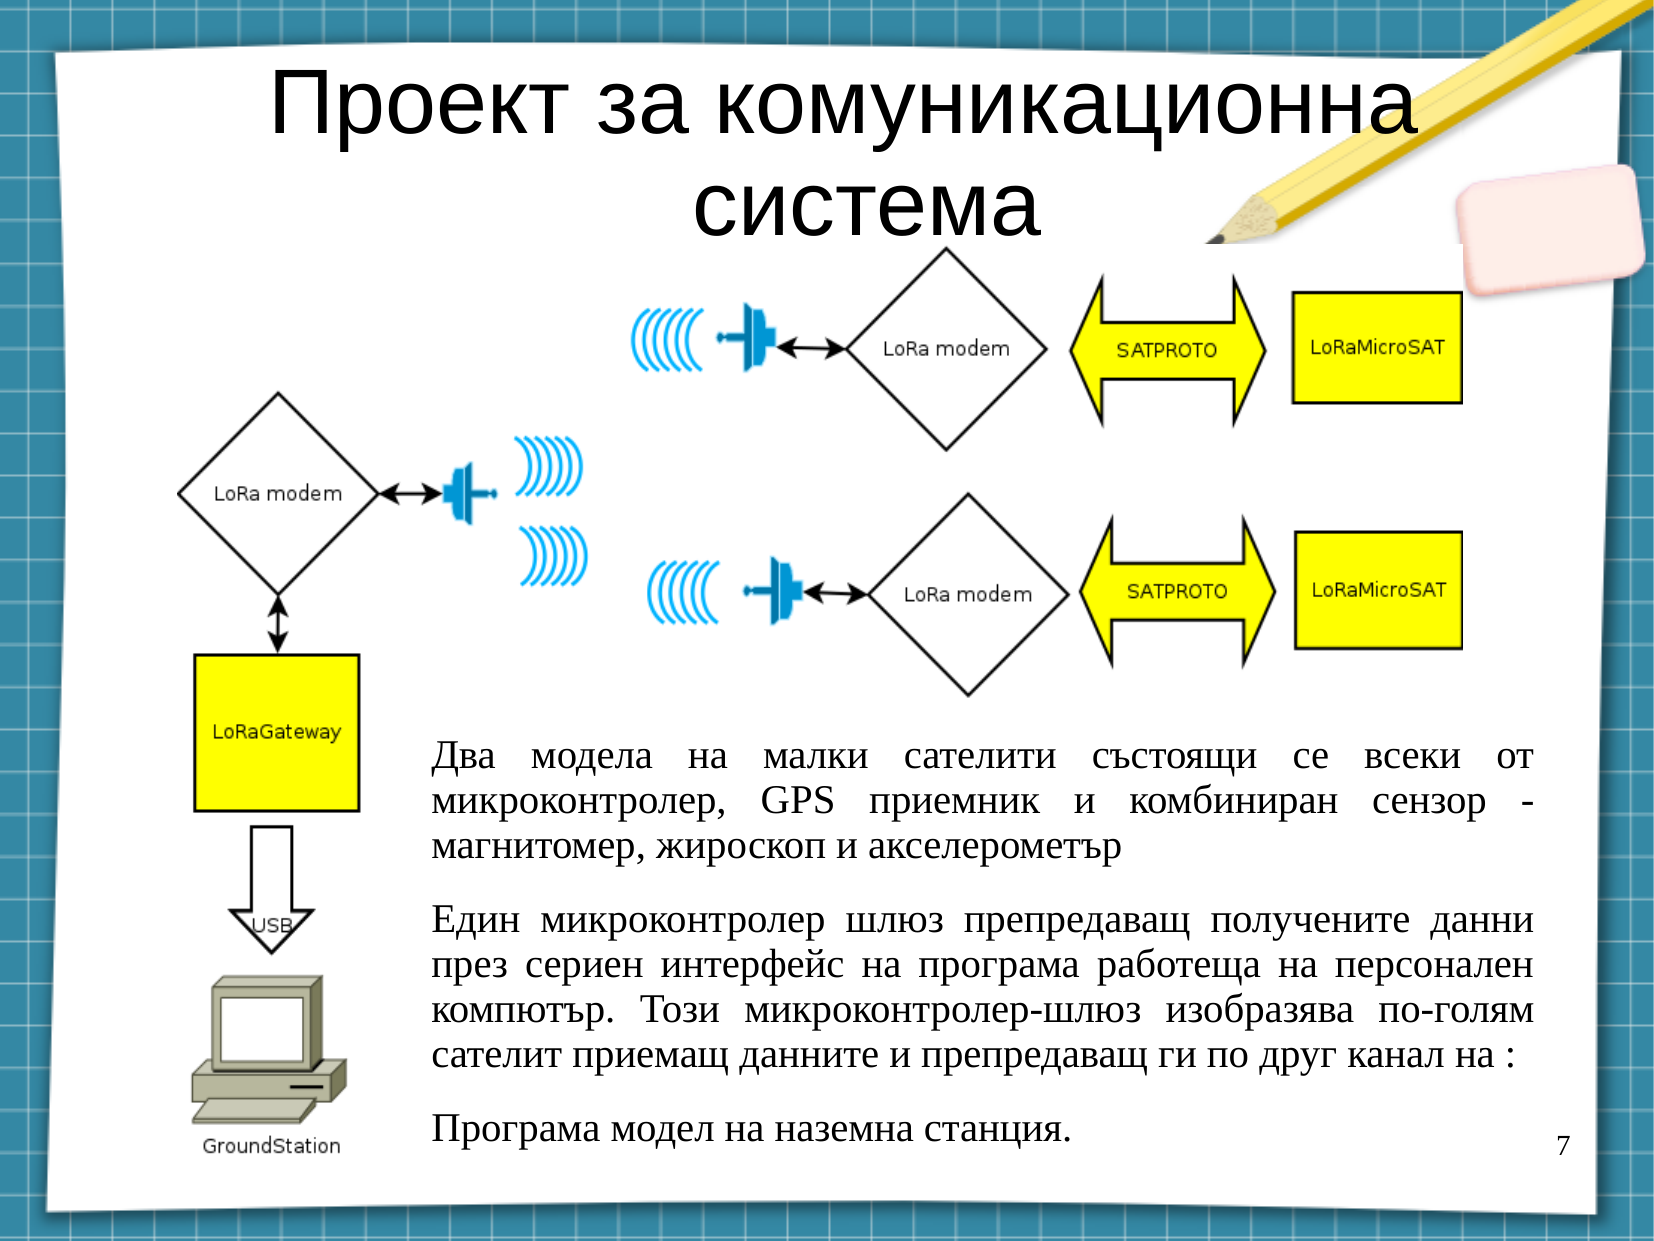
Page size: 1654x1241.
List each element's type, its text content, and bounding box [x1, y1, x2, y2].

title Проект за комуникационна система [82, 49, 1571, 257]
list Два модела на малки сателити състоящи се всеки от микроконтролер, GPS приемник и комбиниран сензор - магнитомер, жироскоп и акселерометър Един микроконтролер шлюз препредаващ получените данни през сериен интерфейс на програма работеща на персонален компютър. Този микроконтролер-шлюз изобразява по-голям сателит приемащ данните и препредаващ ги по друг канал на : Програма модел на наземна станция. [431, 732, 1536, 1158]
picture [0, 0, 1654, 1241]
